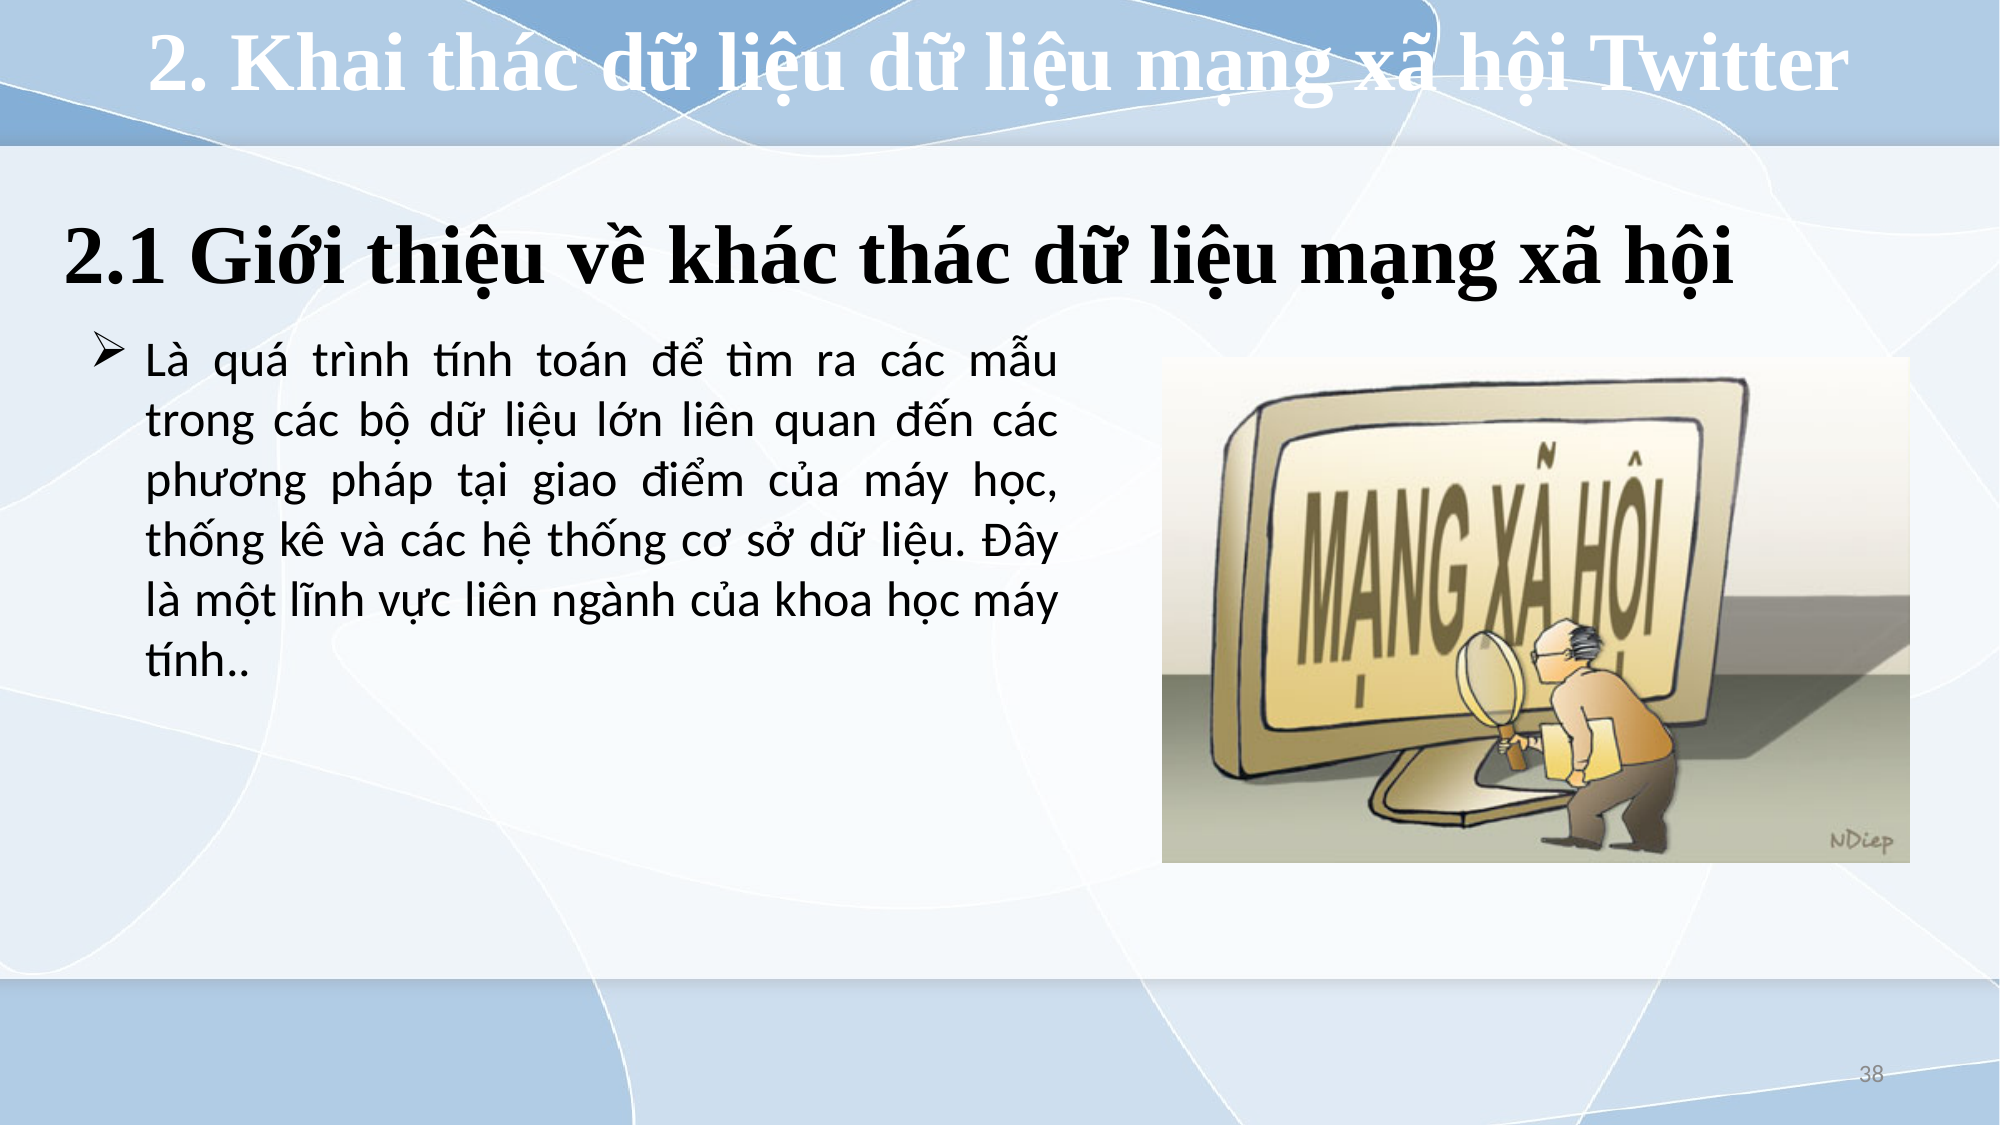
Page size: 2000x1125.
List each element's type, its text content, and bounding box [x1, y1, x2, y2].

slide_number <number> [1432, 1042, 1900, 1103]
title 2.1 Giới thiệu về khác thác dữ liệu mạng xã hội [0, 200, 1800, 400]
picture [1162, 357, 1910, 863]
text_box 2. Khai thác dữ liệu dữ liệu mạng xã hội Twitter [0, 0, 2000, 115]
text_box Là quá trình tính toán để tìm ra các mẫu trong các bộ dữ liệu lớn liên quan đến các phương pháp tại giao điểm của máy học, thống kê và các hệ thống cơ sở dữ liệu. Đây là một lĩnh vực liên ngành của khoa học máy tính.. [74, 318, 1075, 694]
